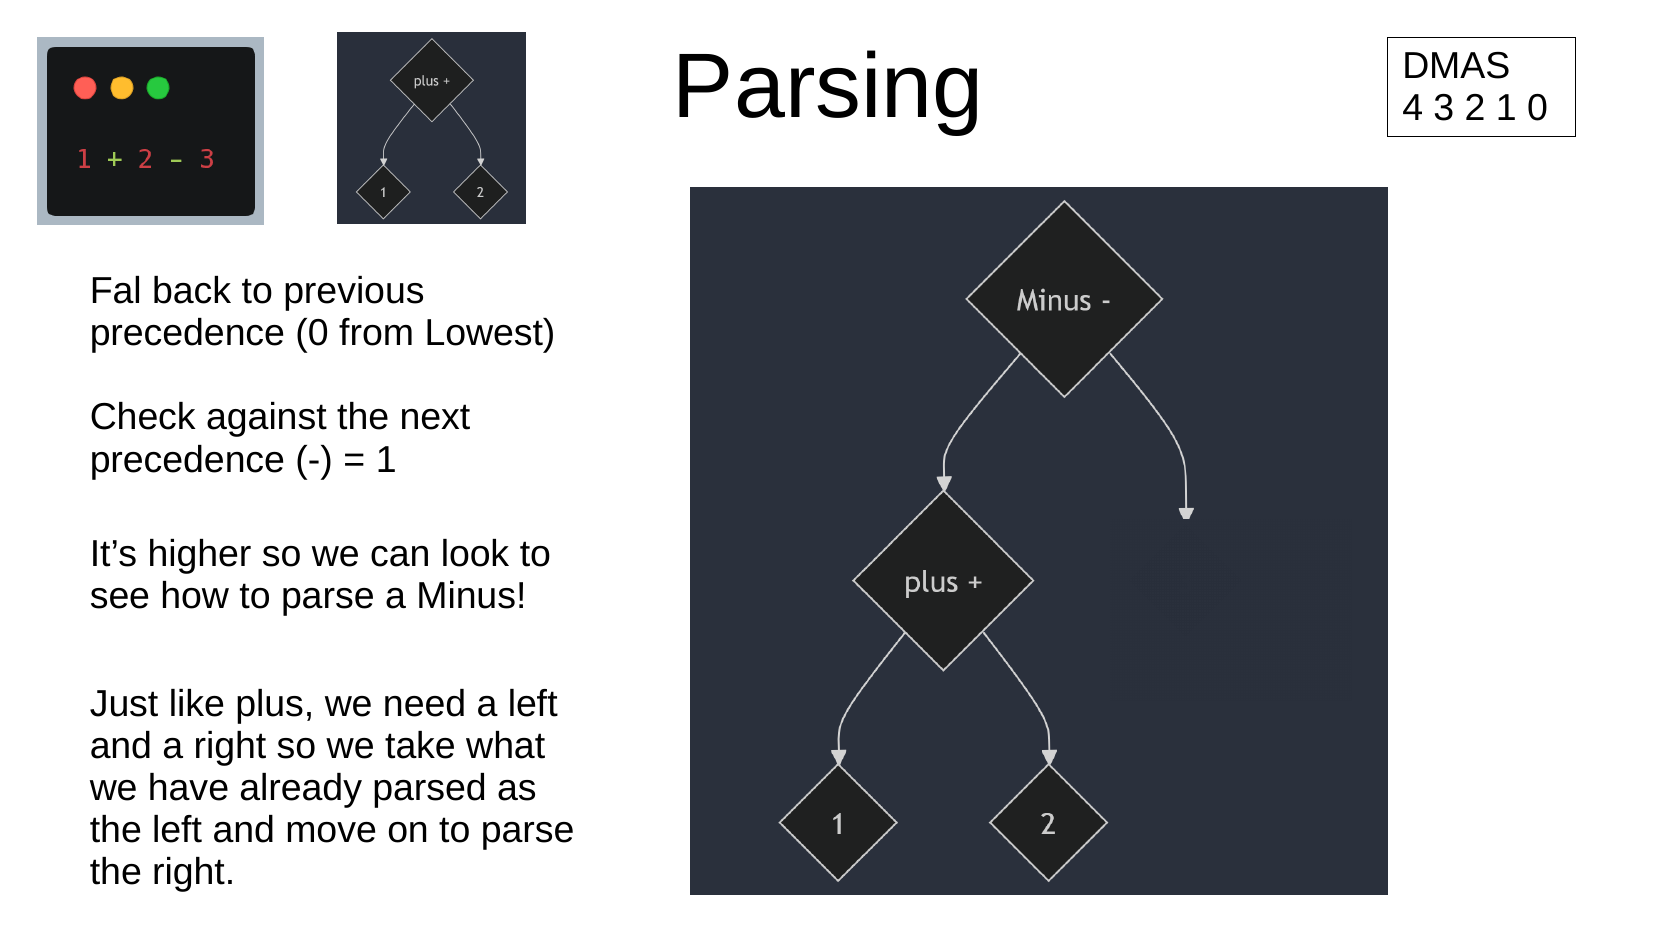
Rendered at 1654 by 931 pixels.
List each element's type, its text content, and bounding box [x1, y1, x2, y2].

text_box DMAS 4 3 2 1 0 [1387, 37, 1576, 137]
picture [690, 187, 1388, 895]
text_box Just like plus, we need a left and a right so we take what we have already parsed as the left and move on to parse the right. [75, 675, 601, 900]
title Parsing [84, 7, 1573, 163]
text_box Check against the next precedence (-) = 1 [75, 388, 526, 488]
text_box Fal back to previous precedence (0 from Lowest) [75, 262, 601, 362]
picture [337, 32, 526, 224]
picture [37, 37, 264, 226]
text_box It’s higher so we can look to see how to parse a Minus! [75, 525, 601, 624]
